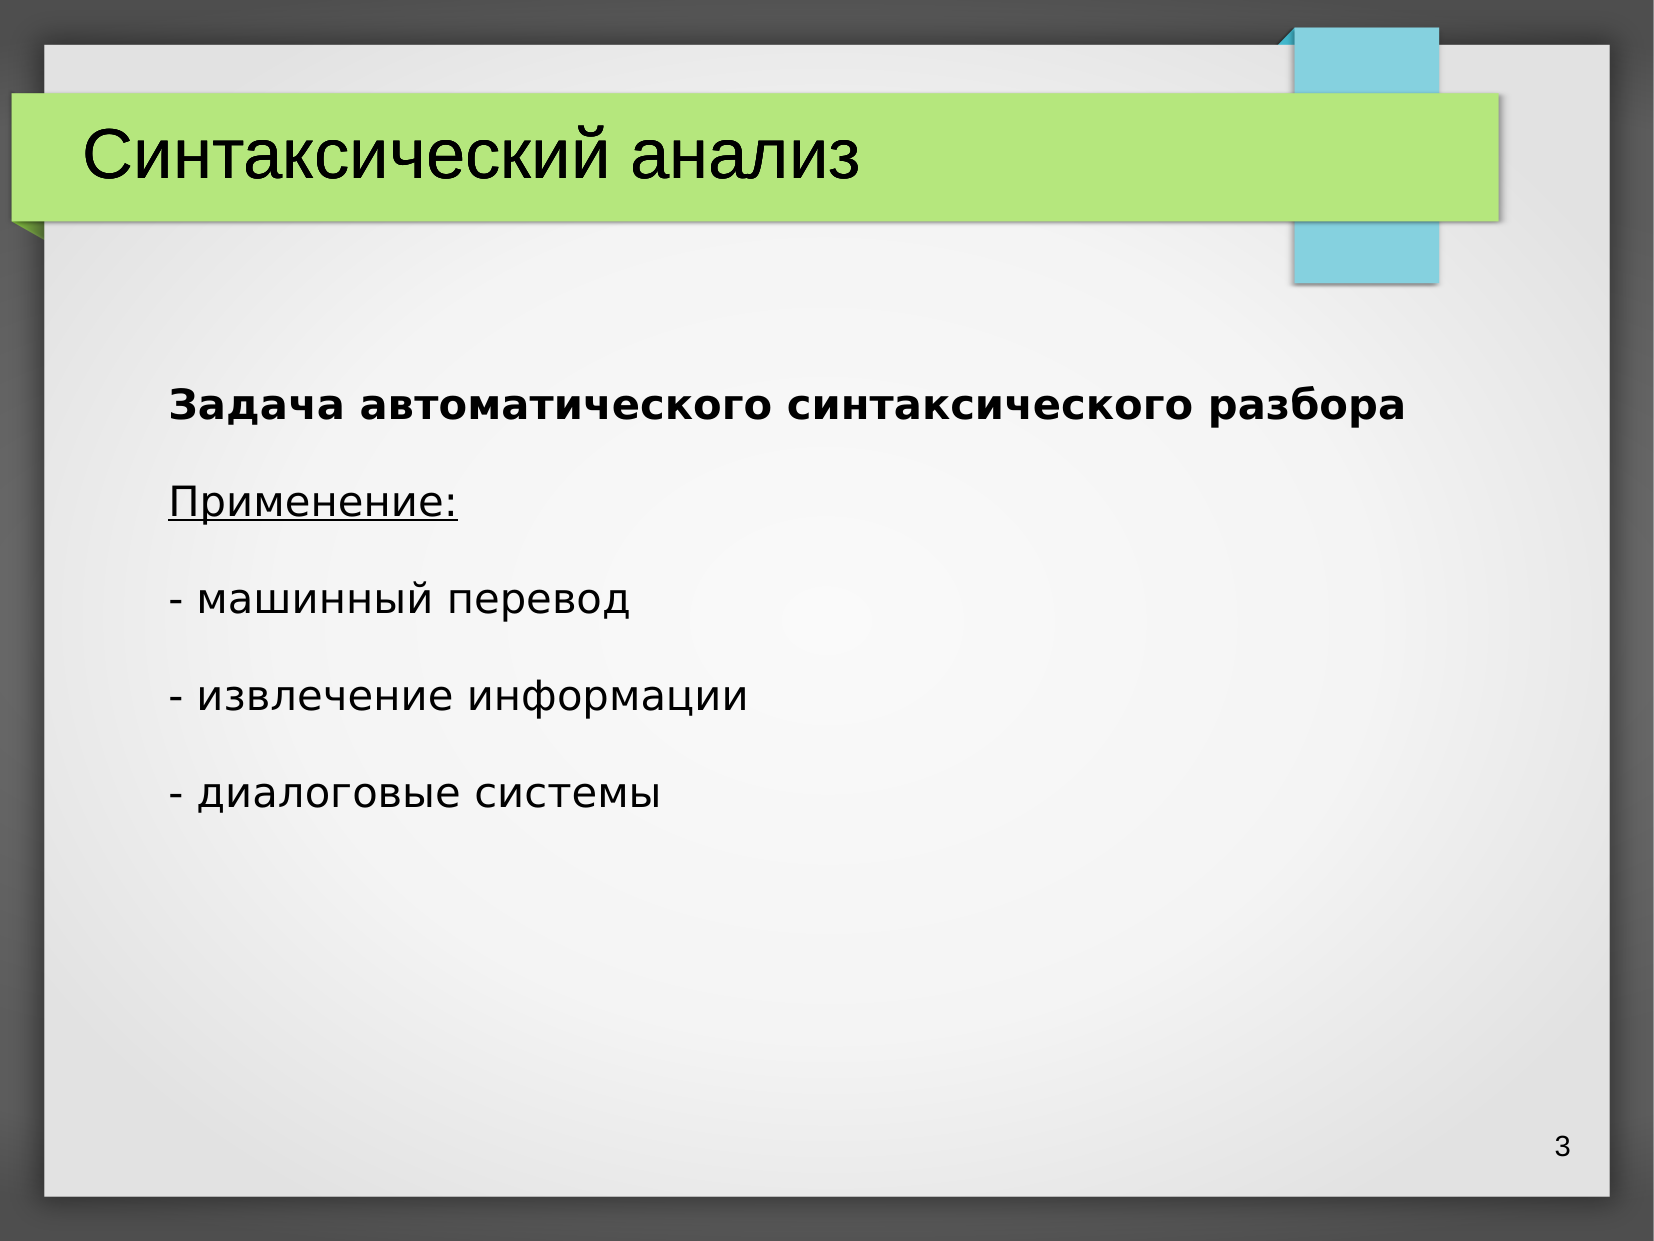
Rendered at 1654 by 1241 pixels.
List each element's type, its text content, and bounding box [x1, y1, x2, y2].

text_box Задача автоматического синтаксического разбора Применение: - машинный перевод - извлечение информации - диалоговые системы [153, 373, 1501, 922]
title Синтаксический анализ [82, 114, 993, 194]
picture [0, 0, 1654, 1241]
